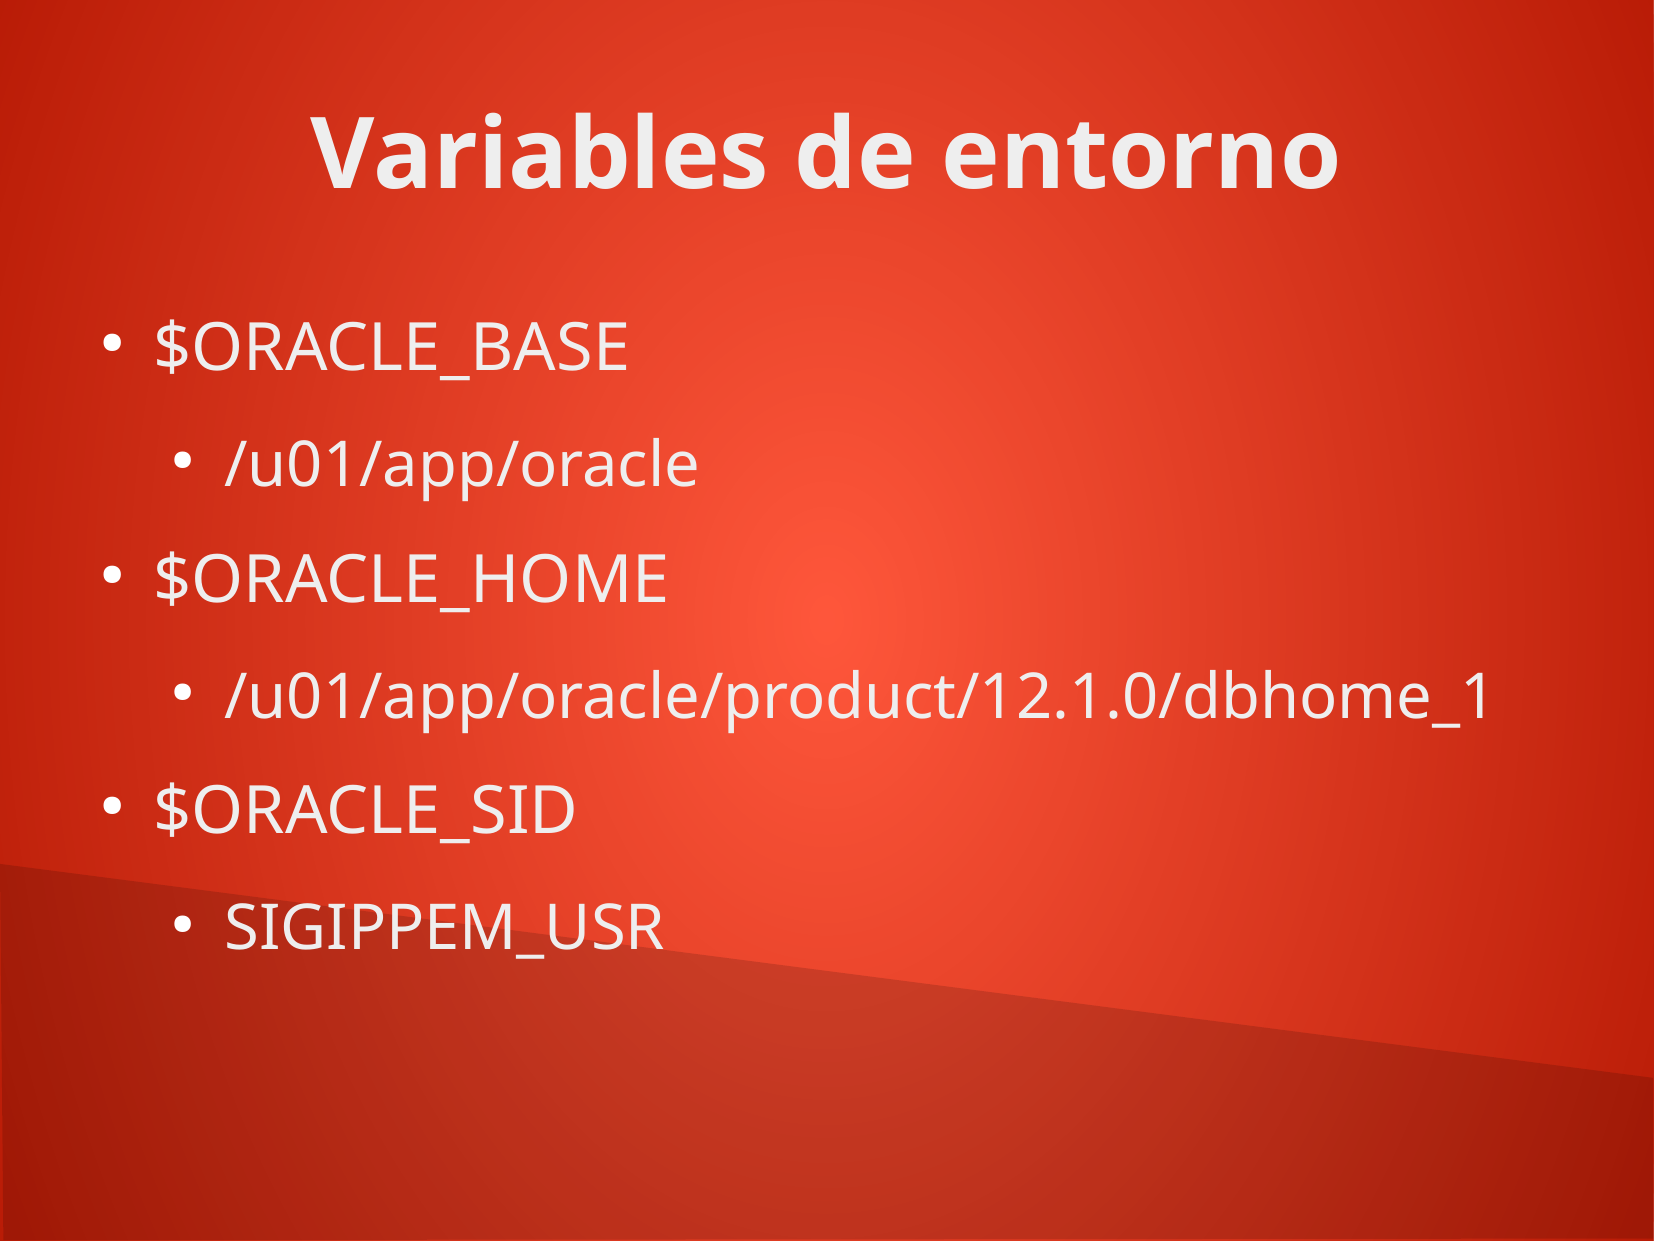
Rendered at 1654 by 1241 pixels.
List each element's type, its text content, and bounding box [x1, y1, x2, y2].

title Variables de entorno [82, 47, 1571, 252]
list $ORACLE_BASE /u01/app/oracle $ORACLE_HOME /u01/app/oracle/product/12.1.0/dbhome_1 $ORACLE_SID SIGIPPEM_USR [82, 299, 1571, 1019]
